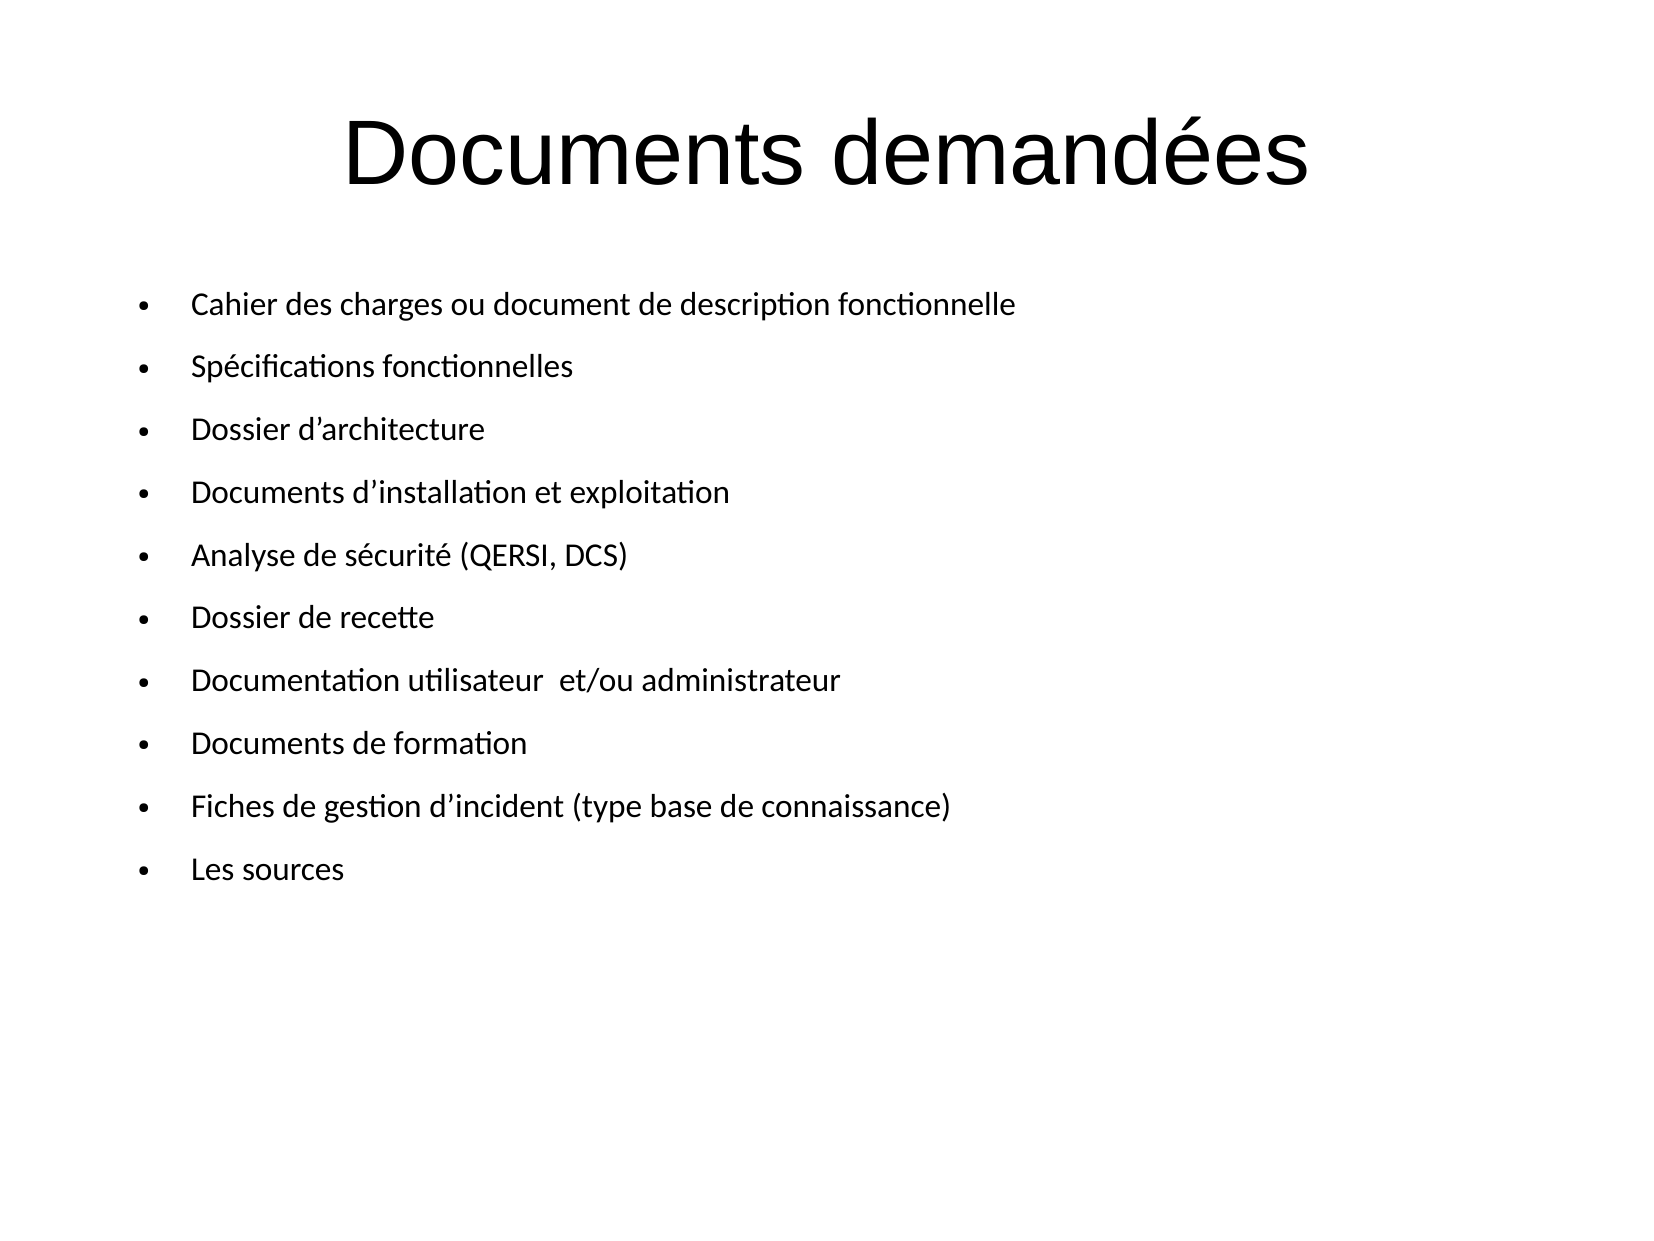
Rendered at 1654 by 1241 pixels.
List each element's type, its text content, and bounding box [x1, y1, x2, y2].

list Cahier des charges ou document de description fonctionnelle Spécifications fonctionnelles Dossier d’architecture Documents d’installation et exploitation Analyse de sécurité (QERSI, DCS) Dossier de recette Documentation utilisateur et/ou administrateur Documents de formation Fiches de gestion d’incident (type base de connaissance) Les sources [82, 290, 1571, 1010]
title Documents demandées [82, 49, 1571, 257]
